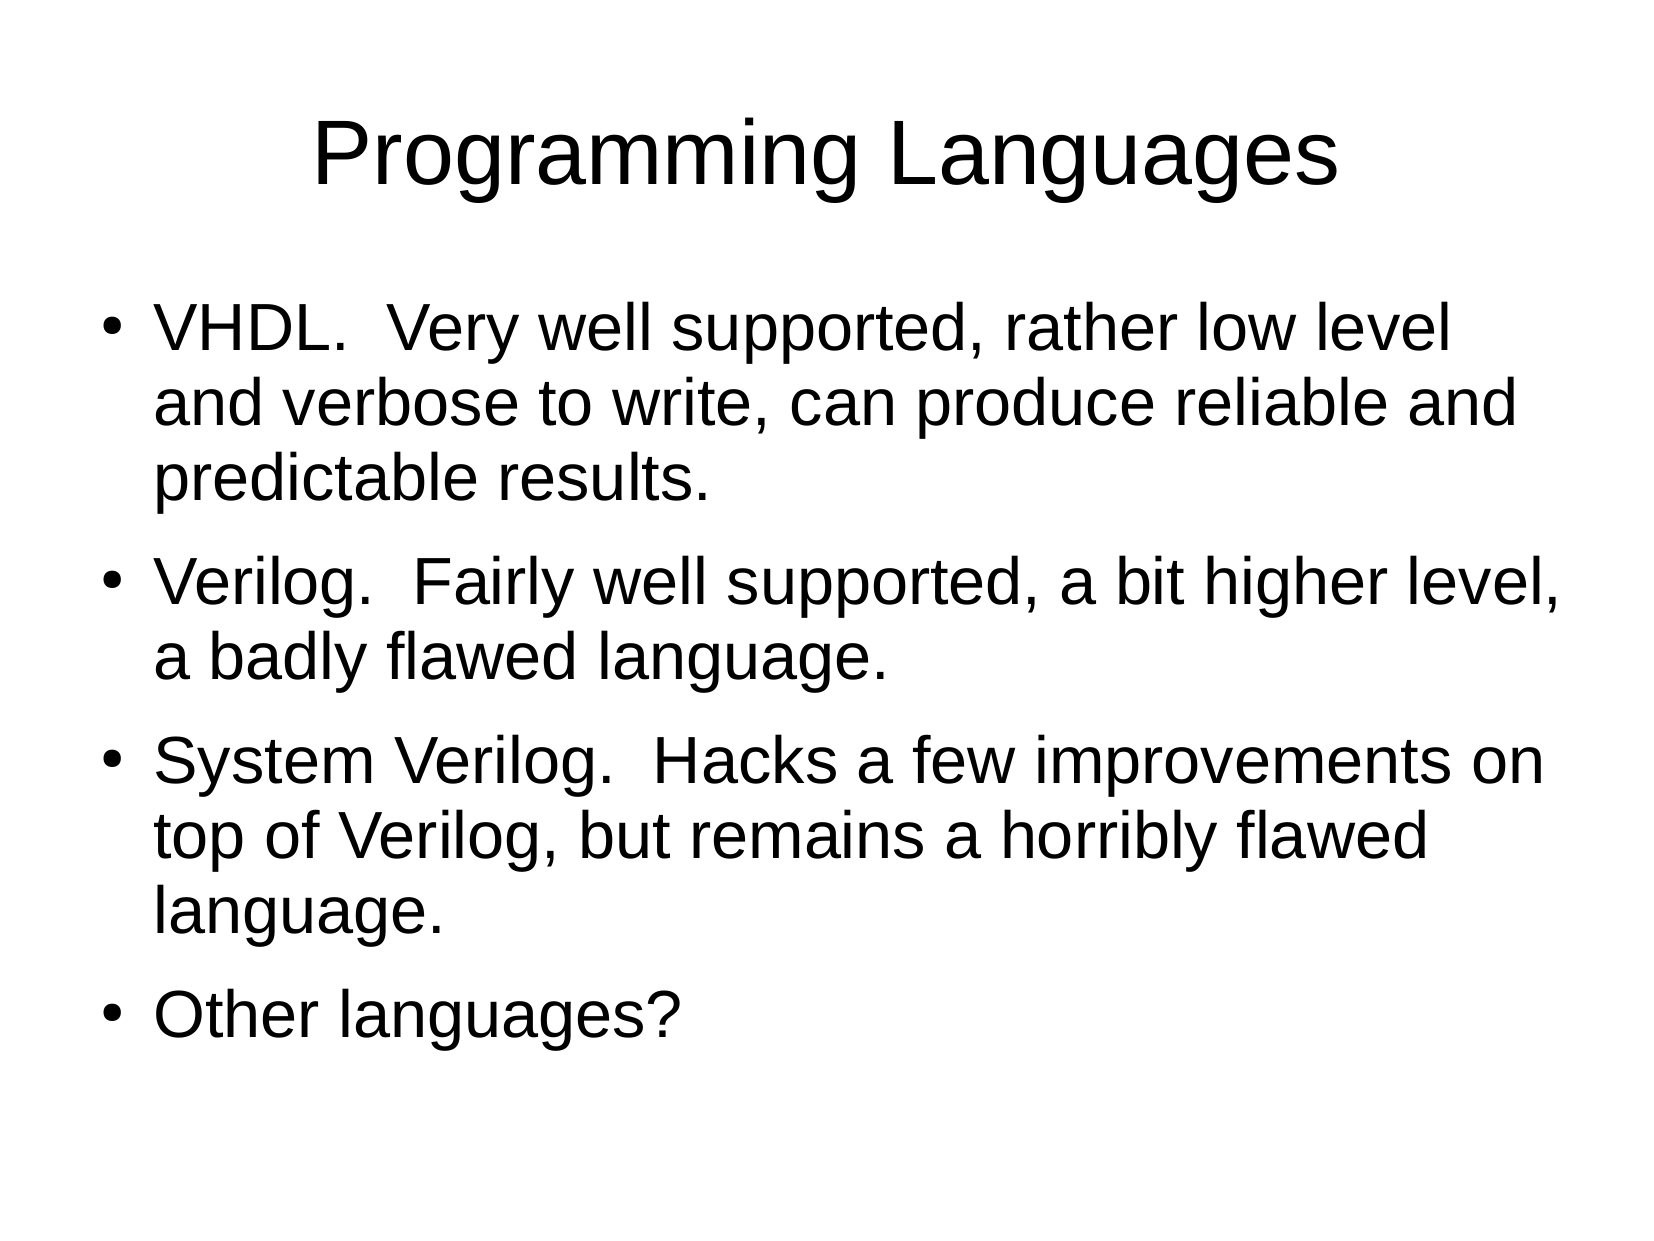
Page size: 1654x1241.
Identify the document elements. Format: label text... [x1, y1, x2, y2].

list VHDL. Very well supported, rather low level and verbose to write, can produce reliable and predictable results. Verilog. Fairly well supported, a bit higher level, a badly flawed language. System Verilog. Hacks a few improvements on top of Verilog, but remains a horribly flawed language. Other languages? [82, 290, 1571, 1193]
title Programming Languages [82, 49, 1571, 257]
